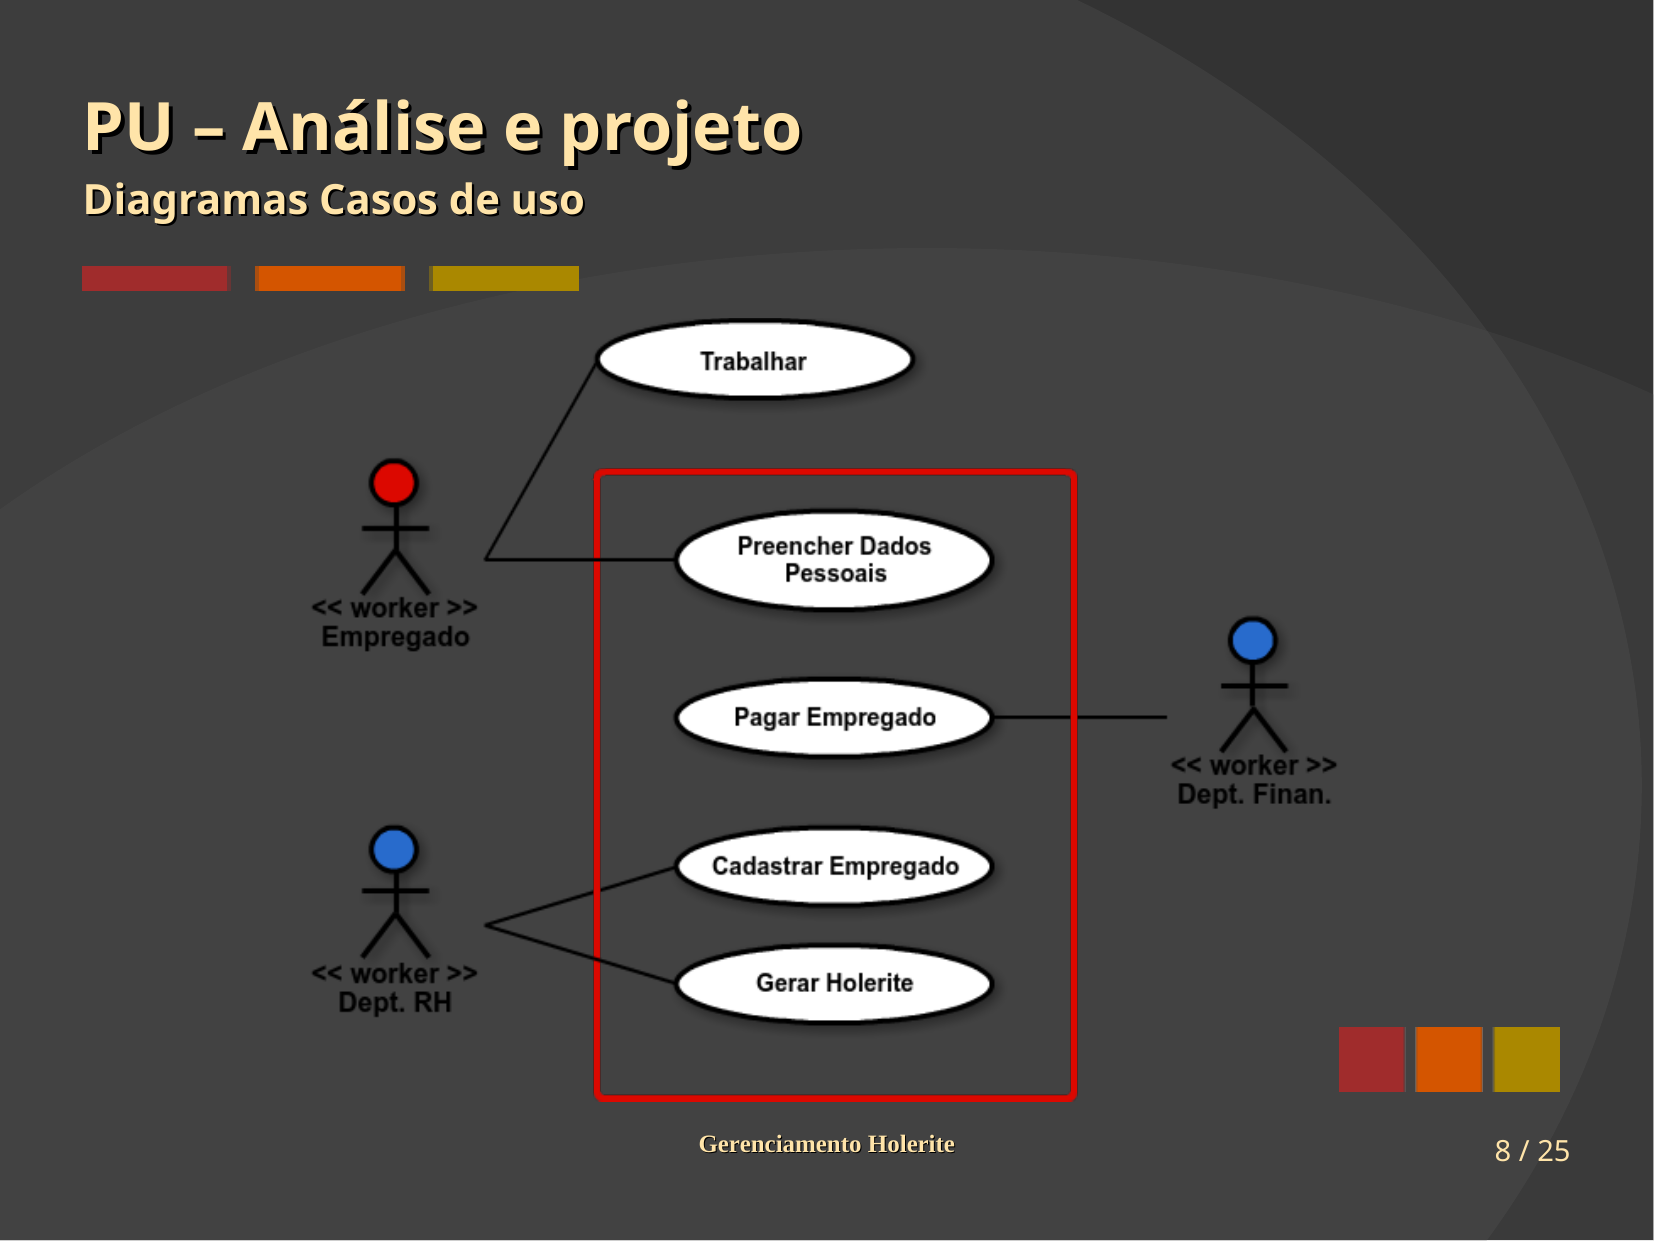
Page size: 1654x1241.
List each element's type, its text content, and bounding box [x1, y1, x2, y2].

picture [308, 318, 1560, 1102]
title PU – Análise e projeto Diagramas Casos de uso [82, 49, 1571, 257]
picture [82, 266, 579, 291]
